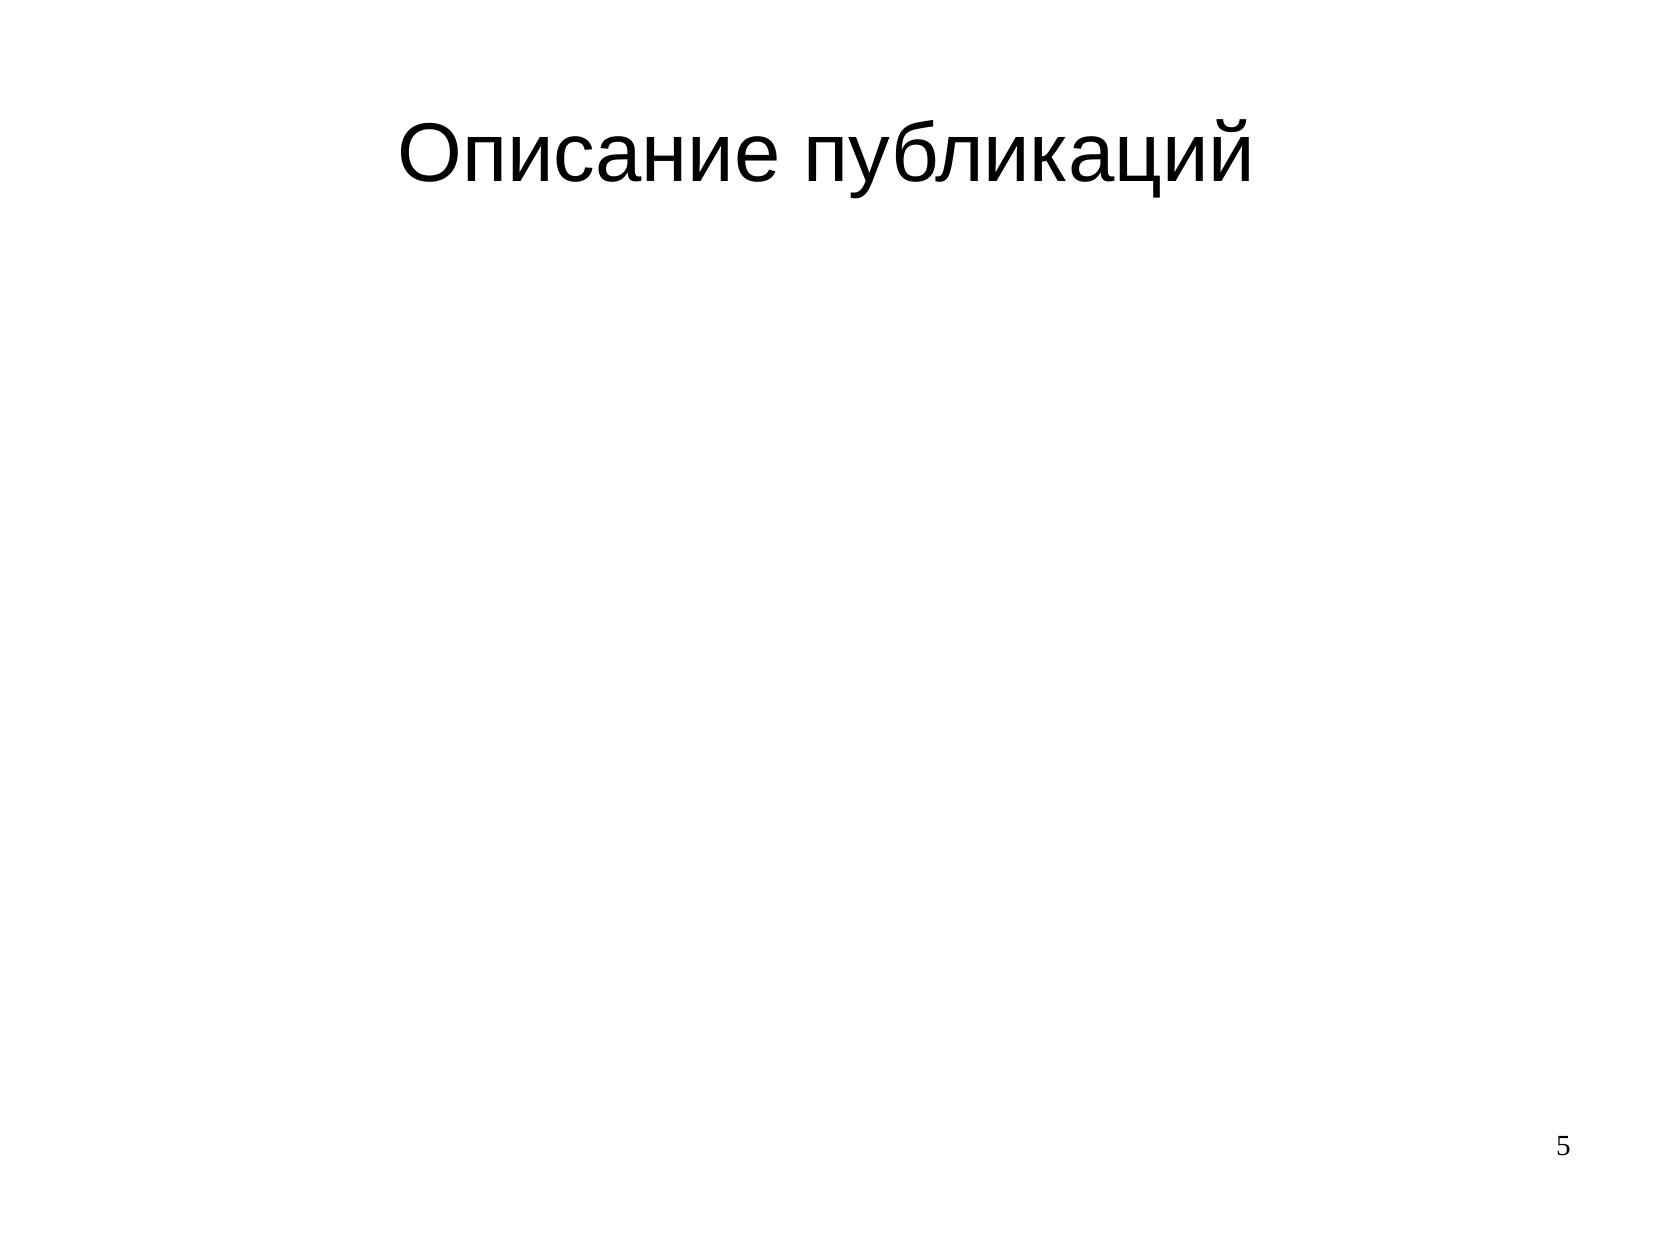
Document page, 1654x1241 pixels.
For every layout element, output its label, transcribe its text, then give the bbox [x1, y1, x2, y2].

title Описание публикаций [82, 49, 1571, 257]
